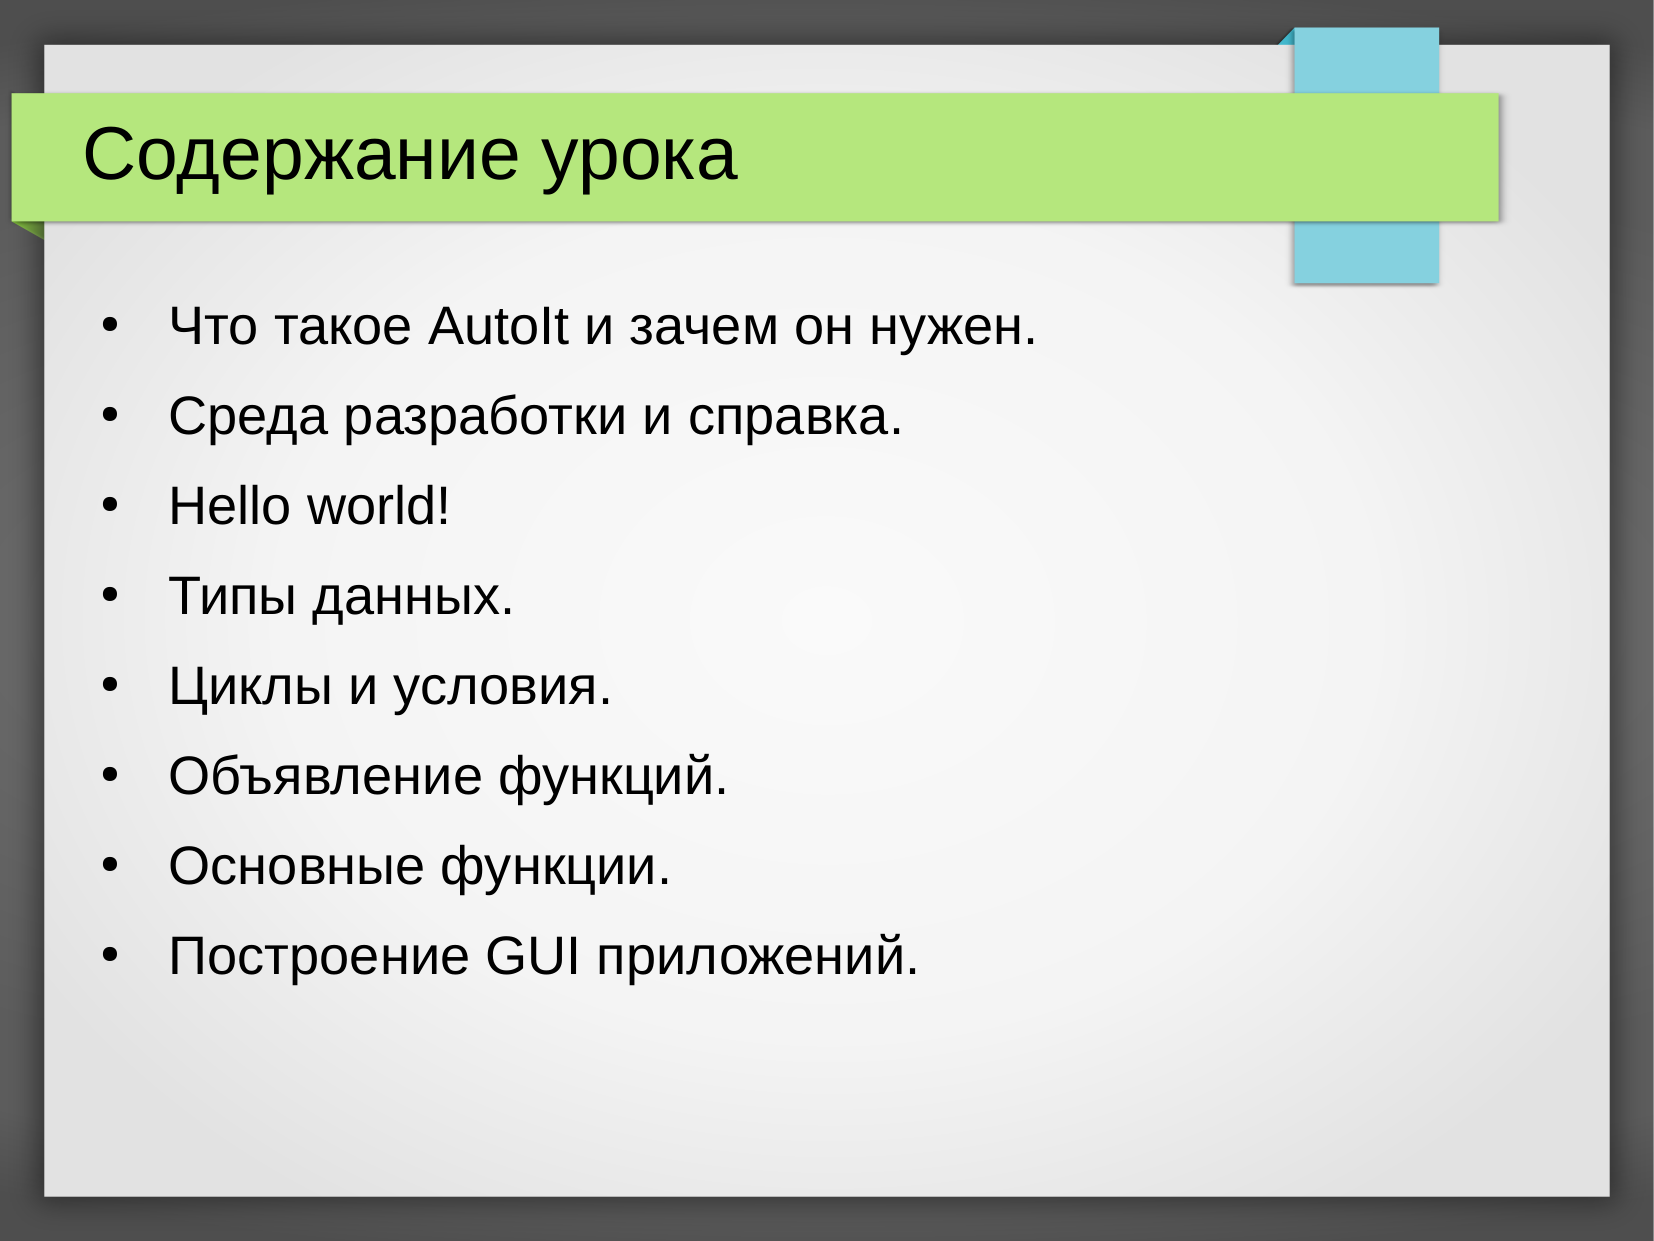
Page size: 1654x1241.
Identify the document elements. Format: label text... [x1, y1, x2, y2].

title Содержание урока [82, 94, 1264, 213]
picture [0, 0, 1654, 1241]
list Что такое AutoIt и зачем он нужен. Среда разработки и справка. Hello world! Типы данных. Циклы и условия. Объявление функций. Основные функции. Построение GUI приложений. [82, 295, 1571, 1134]
